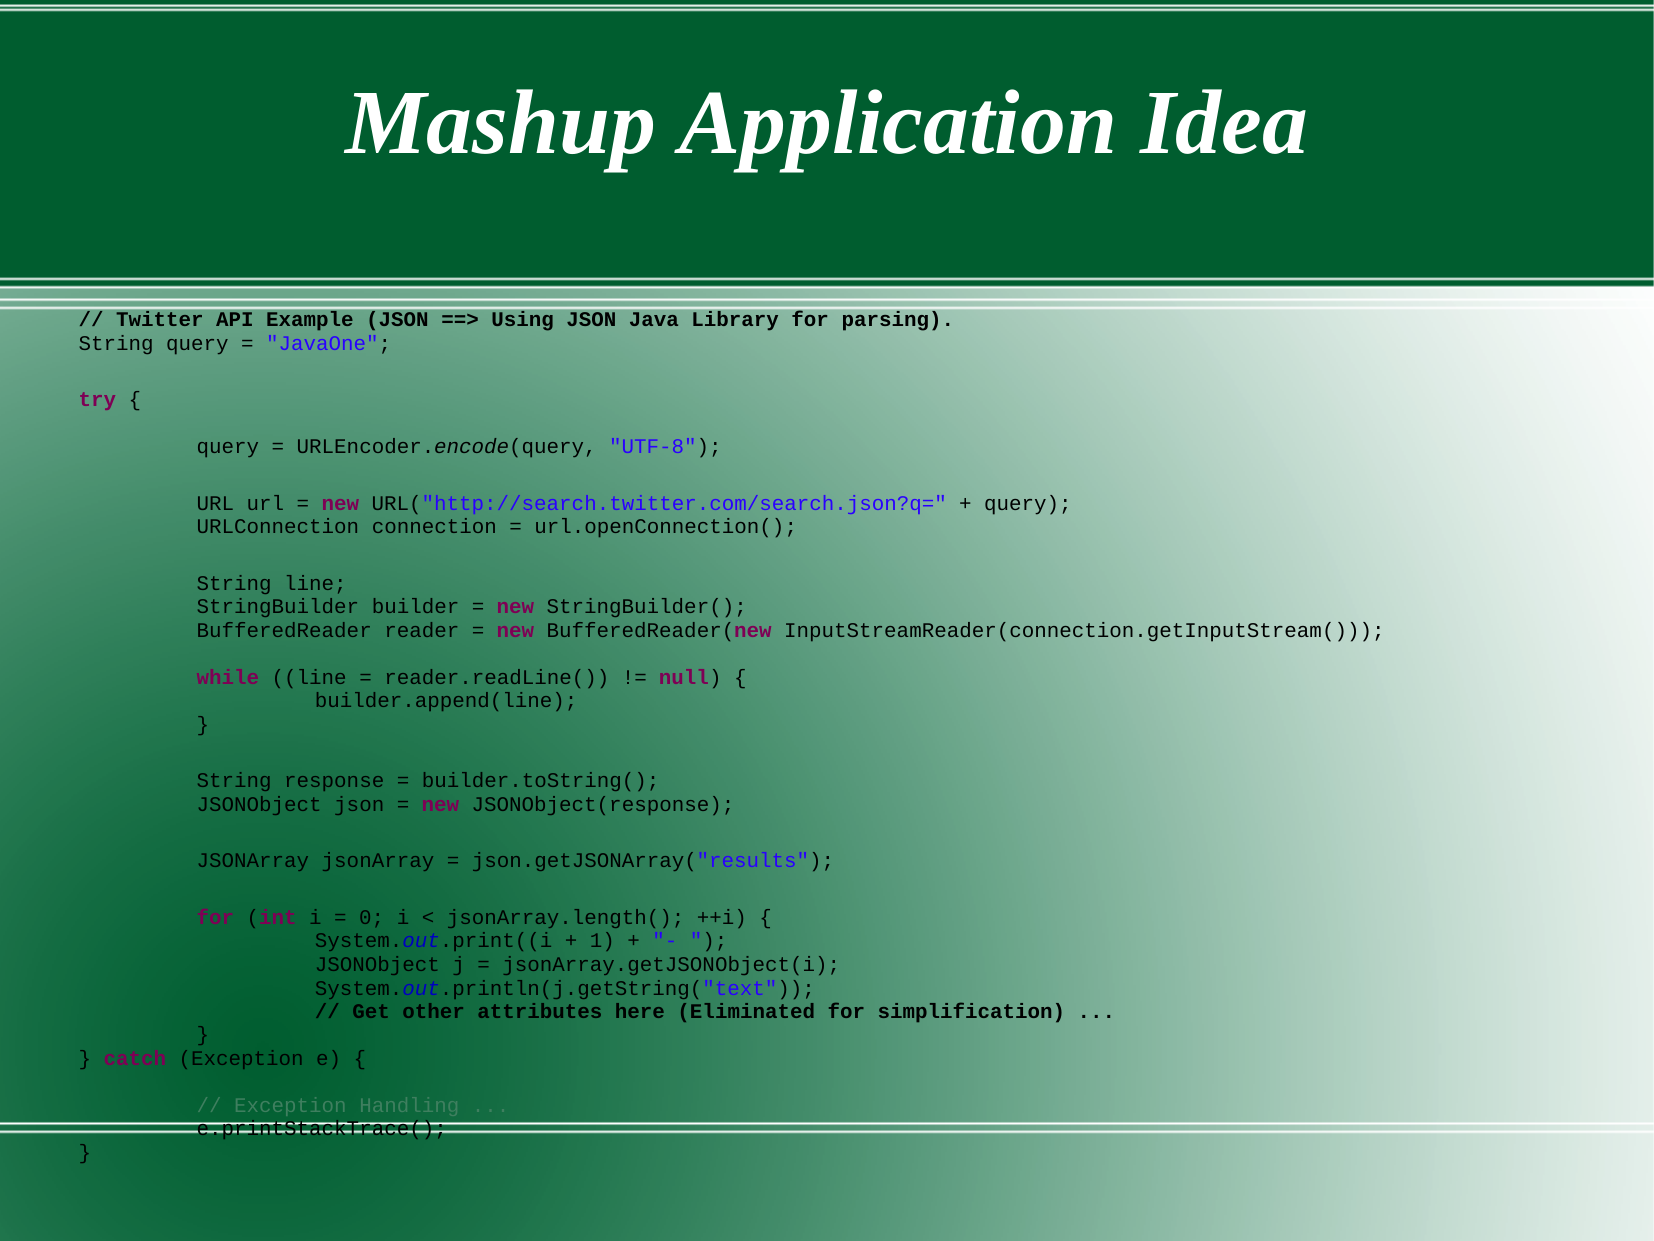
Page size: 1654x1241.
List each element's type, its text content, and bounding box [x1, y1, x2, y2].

title Mashup Application Idea [121, 19, 1534, 227]
picture [0, 0, 1654, 1241]
text_box // Twitter API Example (JSON ==> Using JSON Java Library for parsing). String query = "JavaOne"; try { query = URLEncoder.encode(query, "UTF-8"); URL url = new URL("http://search.twitter.com/search.json?q=" + query); URLConnection connection = url.openConnection(); String line; StringBuilder builder = new StringBuilder(); BufferedReader reader = new BufferedReader(new InputStreamReader(connection.getInputStream())); while ((line = reader.readLine()) != null) { builder.append(line); } String response = builder.toString(); JSONObject json = new JSONObject(response); JSONArray jsonArray = json.getJSONArray("results"); for (int i = 0; i < jsonArray.length(); ++i) { System.out.print((i + 1) + "- "); JSONObject j = jsonArray.getJSONObject(i); System.out.println(j.getString("text")); // Get other attributes here (Eliminated for simplification) ... } } catch (Exception e) { // Exception Handling ... e.printStackTrace(); } [63, 302, 1592, 1135]
